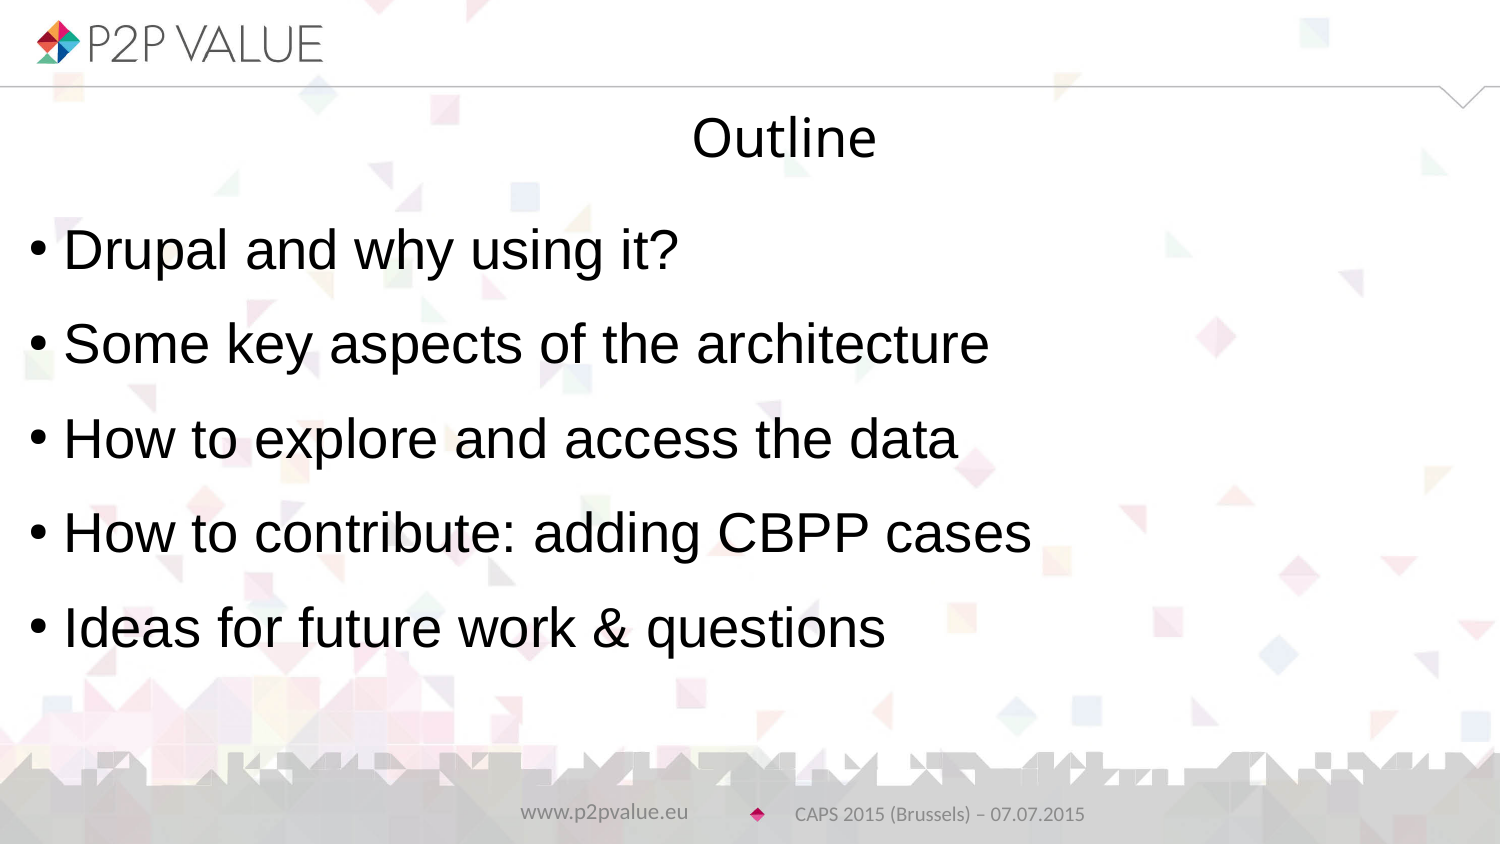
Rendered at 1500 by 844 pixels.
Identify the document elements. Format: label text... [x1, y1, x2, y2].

title Outline [324, 92, 1246, 180]
subtitle Drupal and why using it? Some key aspects of the architecture How to explore and access the data How to contribute: adding CBPP cases Ideas for future work & questions [15, 180, 1496, 736]
text_box CAPS 2015 (Brussels) – 07.07.2015 [781, 790, 1474, 836]
text_box www.p2pvalue.eu [514, 790, 733, 830]
picture [0, 0, 1500, 844]
